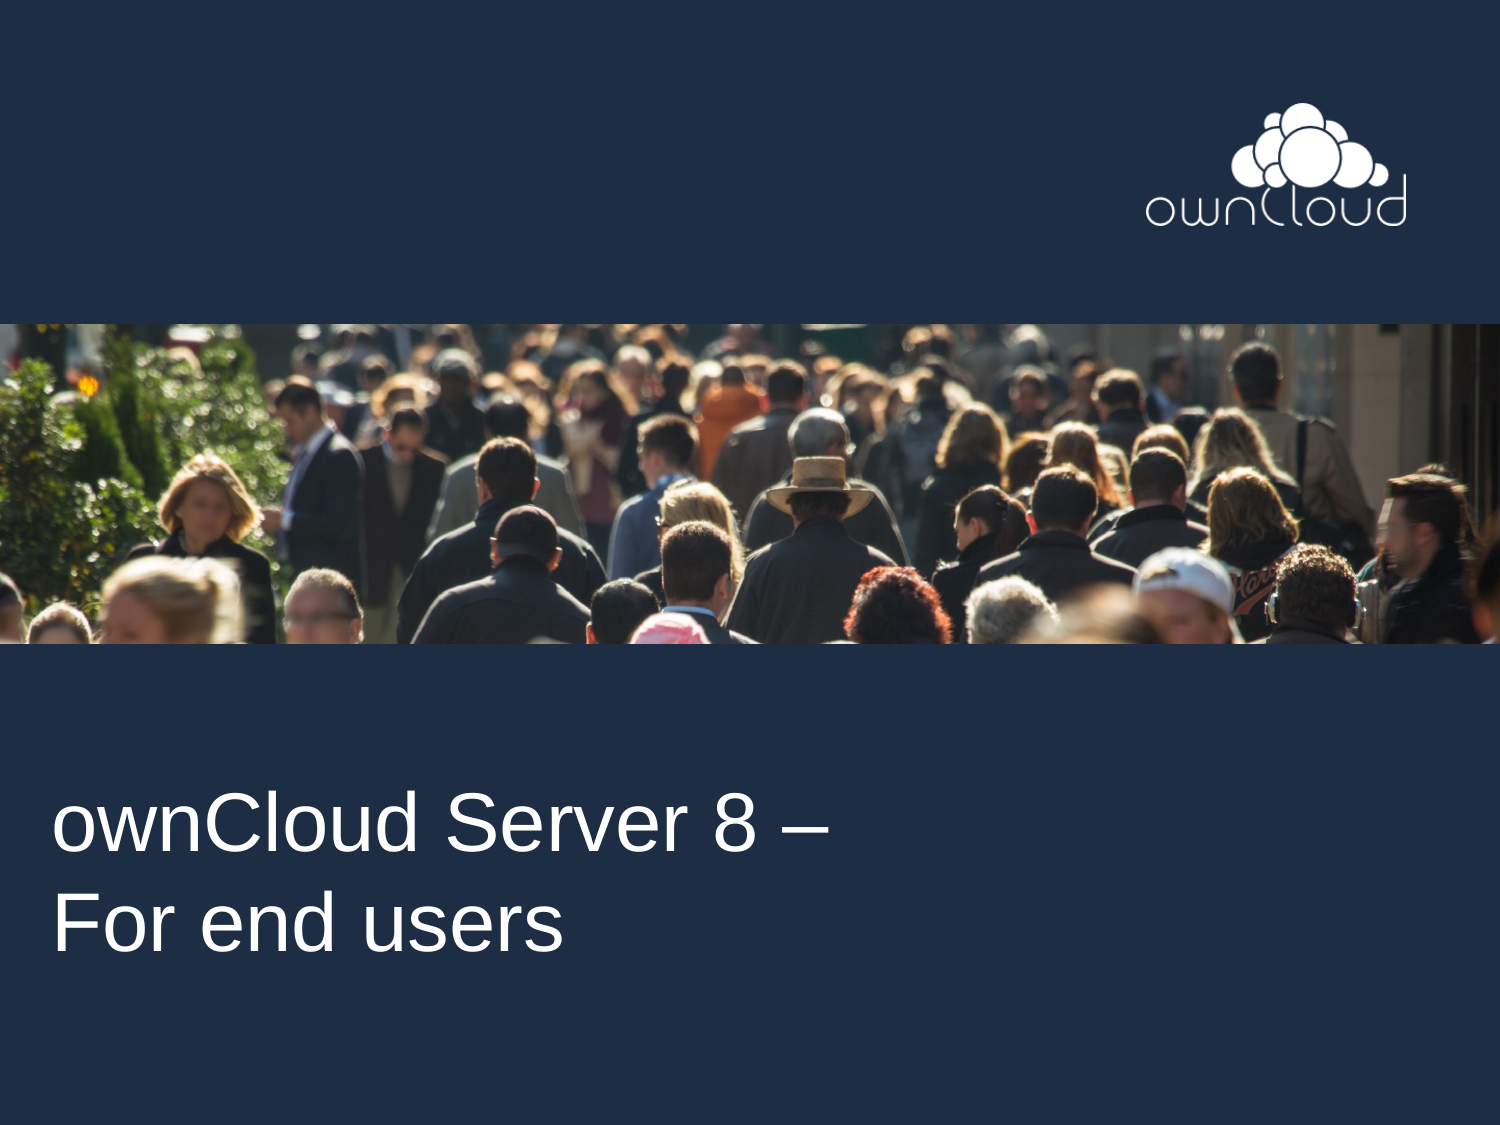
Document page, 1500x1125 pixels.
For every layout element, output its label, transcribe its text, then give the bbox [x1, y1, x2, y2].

text_box ownCloud Server 8 – For end users [36, 761, 1462, 985]
picture [0, 324, 1500, 644]
picture [1146, 103, 1406, 226]
